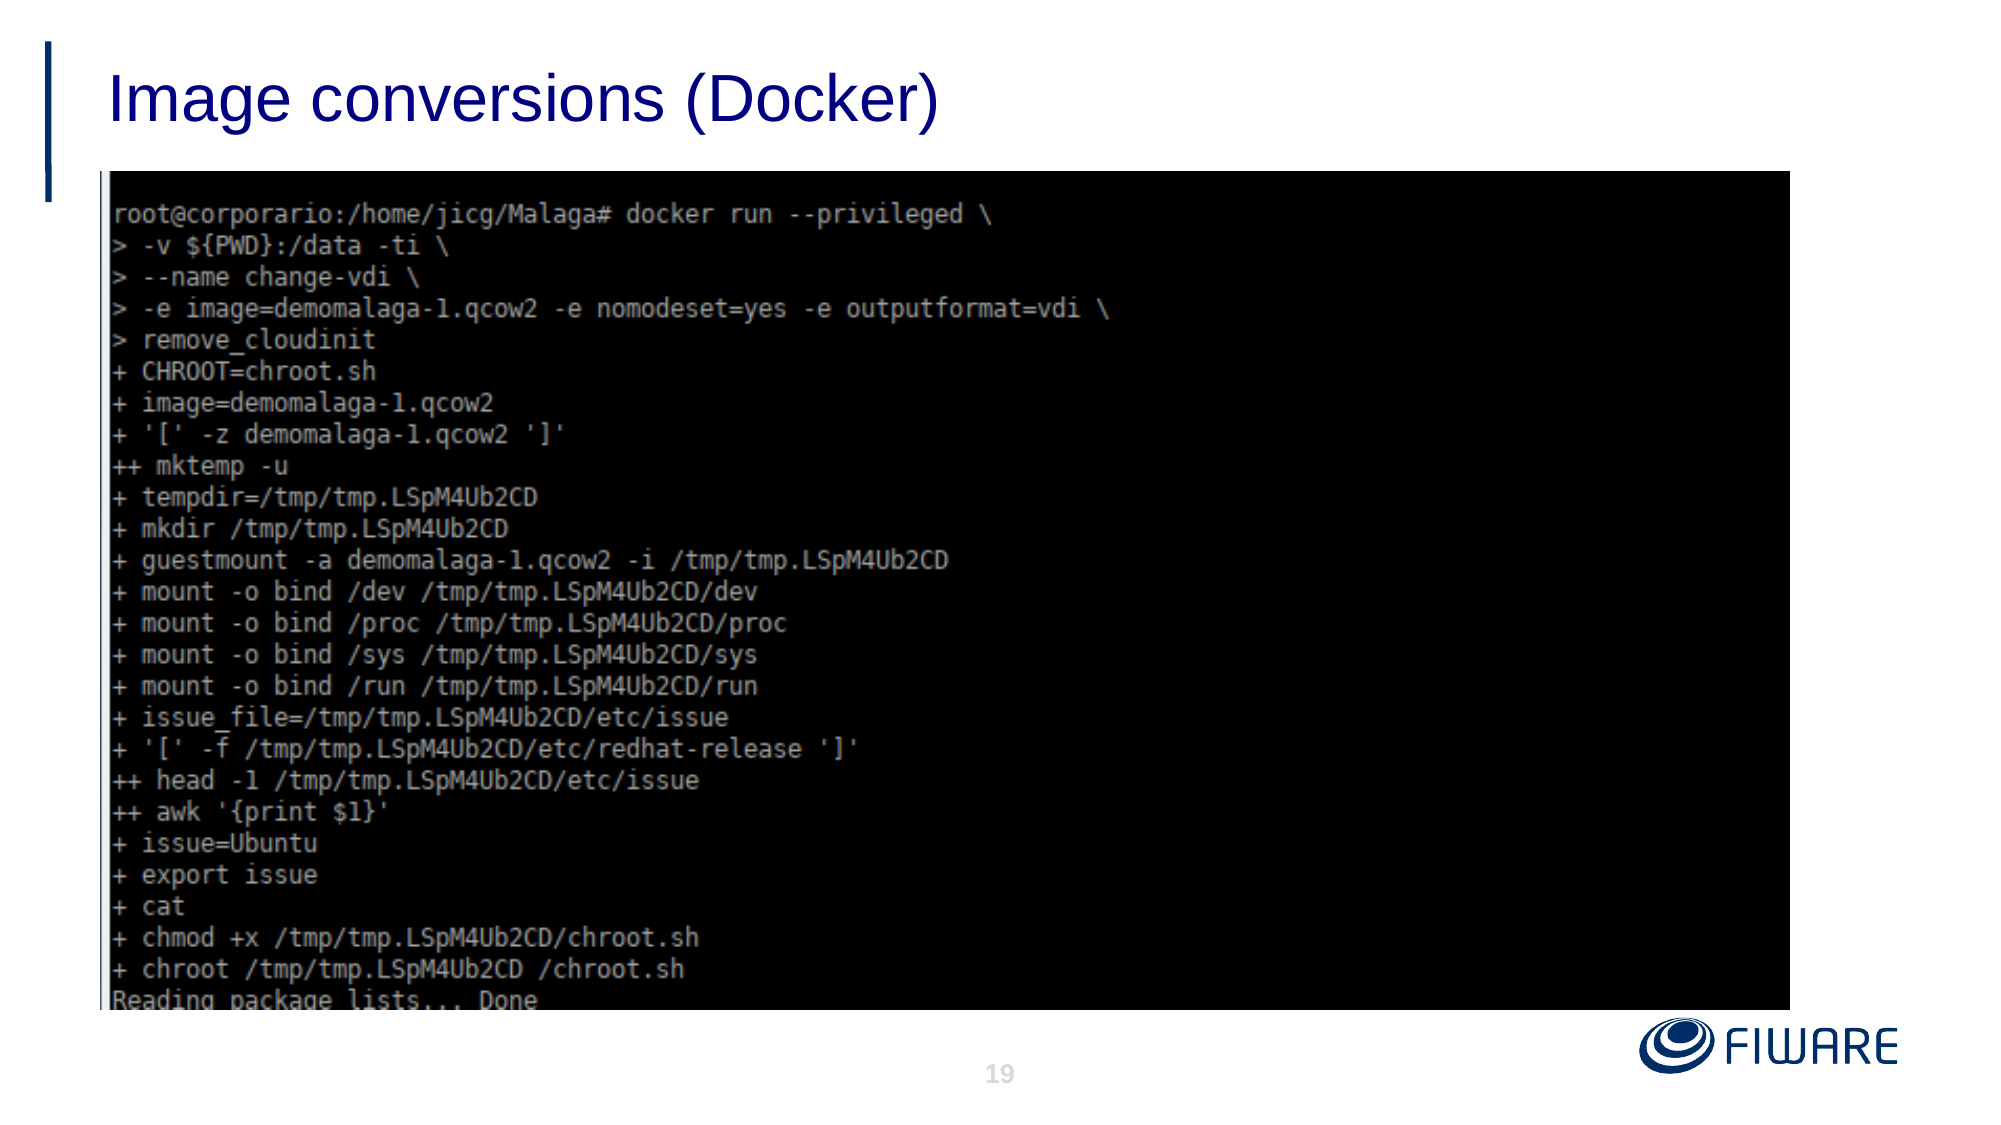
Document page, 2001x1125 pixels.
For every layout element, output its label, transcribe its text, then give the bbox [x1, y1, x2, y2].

slide_number <número> [887, 1042, 1113, 1103]
title Image conversions (Docker) [92, 47, 1704, 154]
picture [100, 171, 1790, 1010]
picture [1635, 1012, 1905, 1077]
